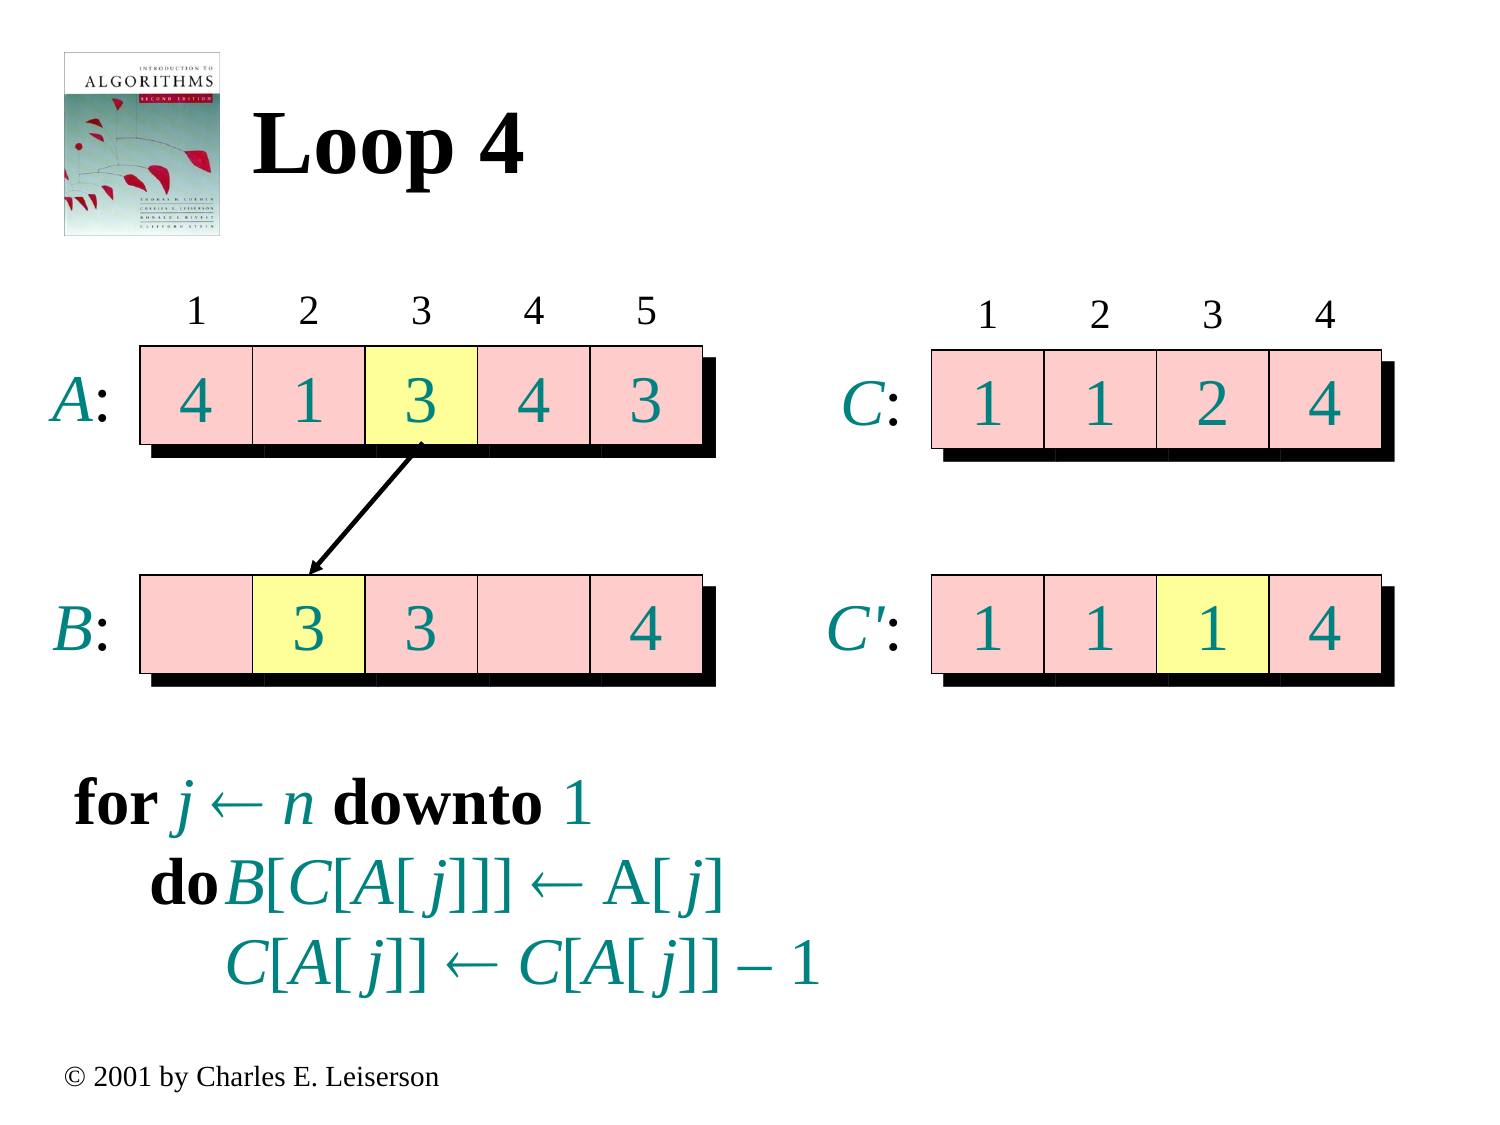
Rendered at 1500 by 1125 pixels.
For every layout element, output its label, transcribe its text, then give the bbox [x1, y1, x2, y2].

text_box 1 [931, 349, 1043, 449]
text_box 3 [365, 574, 477, 674]
text_box C': [810, 576, 918, 672]
text_box A: [37, 347, 127, 444]
text_box 1 [962, 278, 1014, 345]
text_box B: [37, 576, 127, 672]
text_box 4 [140, 346, 252, 445]
text_box 4 [1268, 349, 1382, 449]
text_box 4 [477, 346, 590, 445]
text_box 4 [1300, 278, 1351, 345]
text_box for j  n downto 1 do B[C[A[ j]]]  A[ j] C[A[ j]]  C[A[ j]] – 1 [59, 749, 1441, 1006]
text_box 3 [396, 275, 447, 341]
text_box 2 [1156, 349, 1268, 449]
text_box 1 [1156, 574, 1268, 674]
text_box 3 [252, 574, 365, 674]
title Loop 4 [237, 49, 1475, 238]
text_box 3 [590, 346, 703, 445]
text_box 4 [508, 275, 560, 341]
text_box 3 [1187, 278, 1239, 345]
text_box 3 [365, 346, 477, 445]
text_box 1 [931, 574, 1043, 674]
text_box 1 [171, 275, 222, 341]
text_box 2 [283, 275, 335, 341]
text_box 4 [1268, 574, 1382, 674]
text_box 4 [590, 574, 703, 674]
text_box 1 [1043, 574, 1156, 674]
picture [64, 52, 220, 236]
text_box 1 [252, 346, 365, 445]
text_box 1 [1043, 349, 1156, 449]
text_box [140, 574, 252, 674]
text_box 2 [1075, 278, 1126, 345]
text_box [477, 574, 590, 674]
text_box 5 [621, 275, 672, 341]
text_box C: [825, 351, 918, 447]
